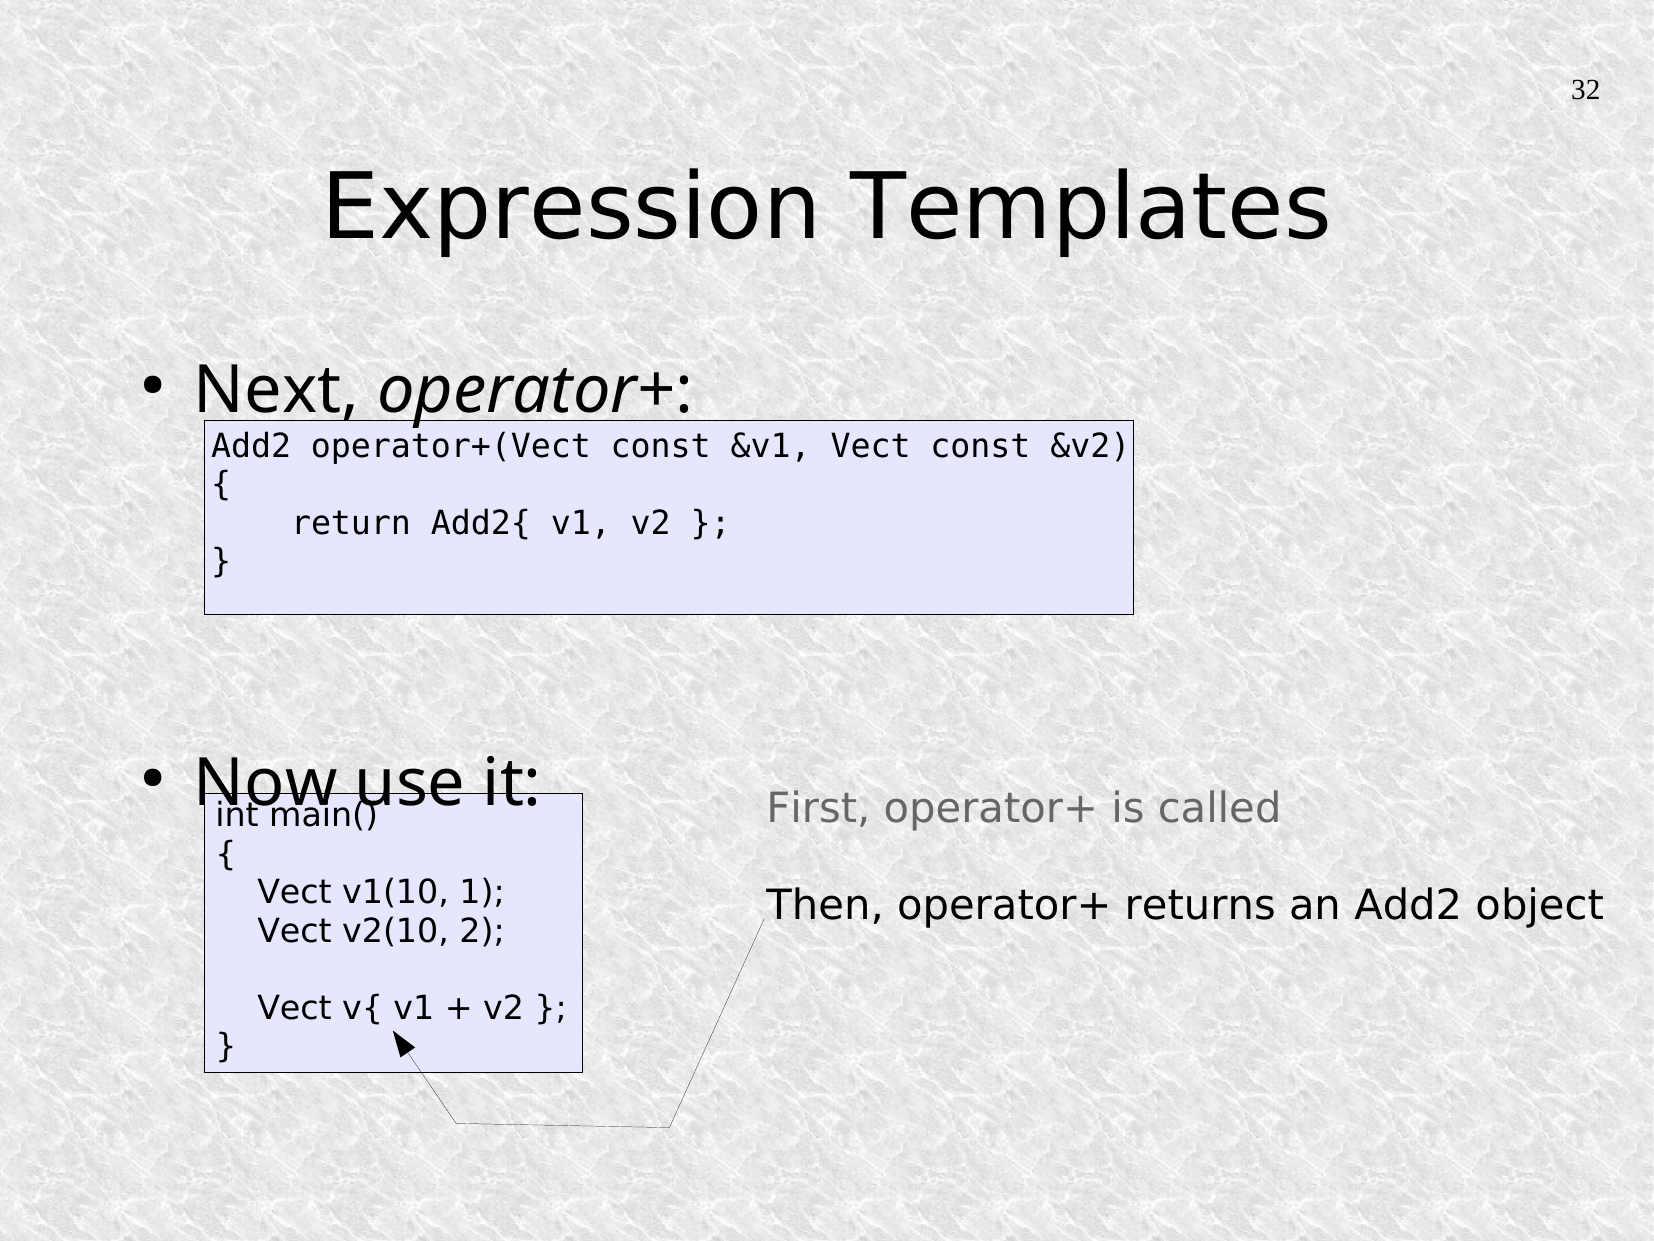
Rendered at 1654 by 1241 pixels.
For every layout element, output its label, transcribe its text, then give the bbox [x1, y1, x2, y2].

text_box int main() { Vect v1(10, 1); Vect v2(10, 2); Vect v{ v1 + v2 }; } [215, 796, 568, 1066]
list Next, operator+: Now use it: [123, 341, 1536, 1241]
picture [0, 0, 1654, 1241]
title Expression Templates [121, 102, 1534, 310]
text_box First, operator+ is called Then, operator+ returns an Add2 object [766, 783, 1605, 1075]
text_box Add2 operator+(Vect const &v1, Vect const &v2) { return Add2{ v1, v2 }; } [211, 426, 1132, 620]
